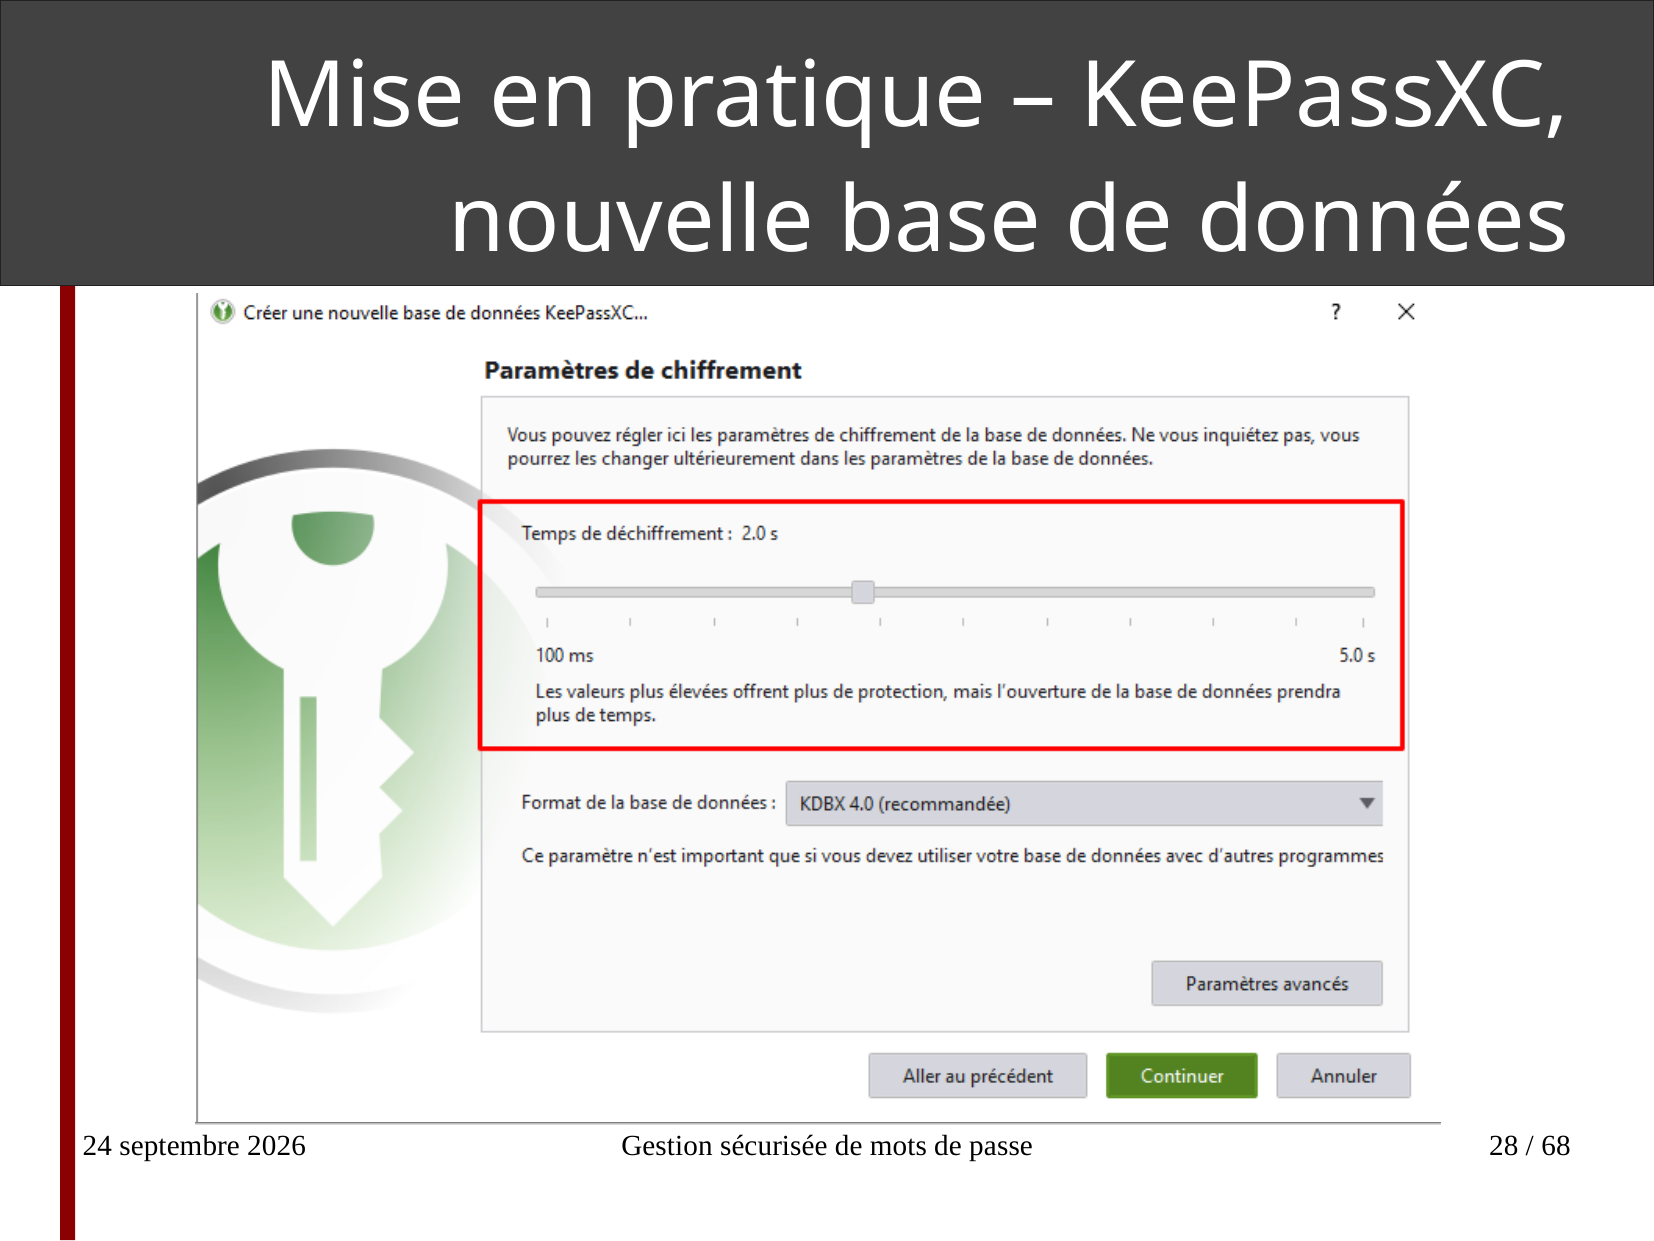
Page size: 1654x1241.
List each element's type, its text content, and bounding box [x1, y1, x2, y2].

picture [195, 293, 1441, 1122]
title Mise en pratique – KeePassXC, nouvelle base de données [82, 27, 1571, 279]
